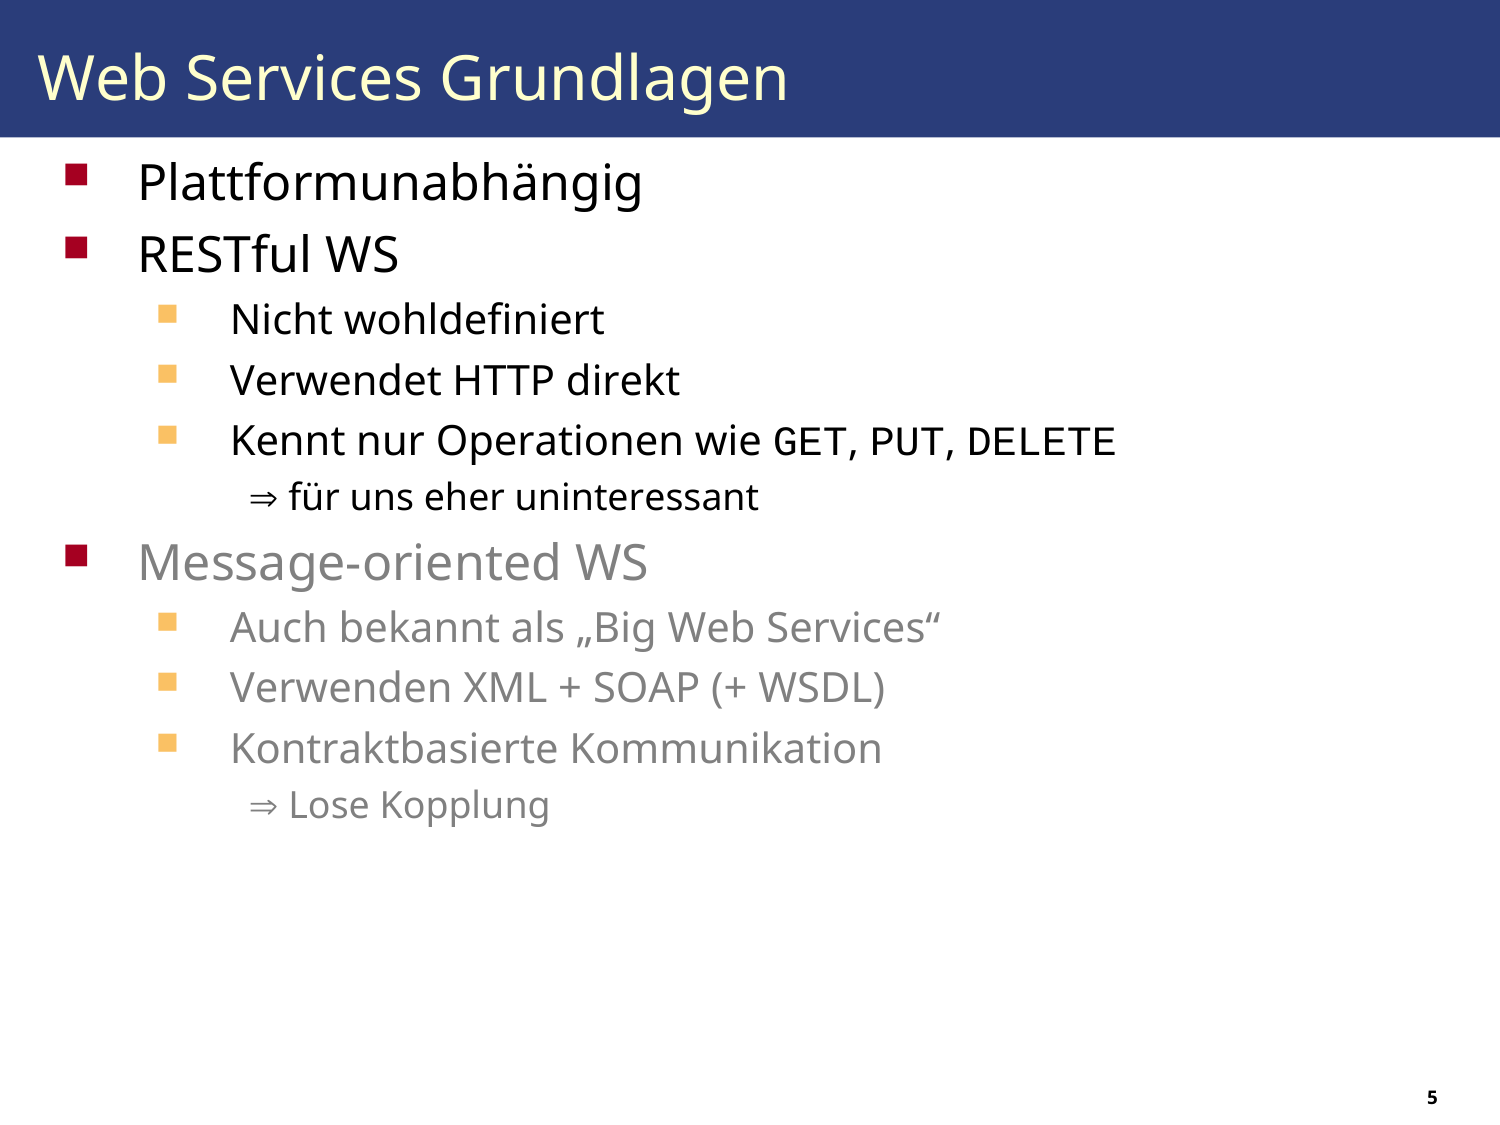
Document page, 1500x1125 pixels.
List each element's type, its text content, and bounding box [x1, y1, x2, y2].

text_box Web Services Grundlagen [37, 0, 1476, 151]
text_box Plattformunabhängig RESTful WS Nicht wohldefiniert Verwendet HTTP direkt Kennt nur Operationen wie GET, PUT, DELETE ⇒ für uns eher uninteressant Message-oriented WS Auch bekannt als „Big Web Services“ Verwenden XML + SOAP (+ WSDL)‏ Kontraktbasierte Kommunikation ⇒ Lose Kopplung [62, 149, 1450, 1073]
text_box 5 [1412, 1077, 1500, 1117]
